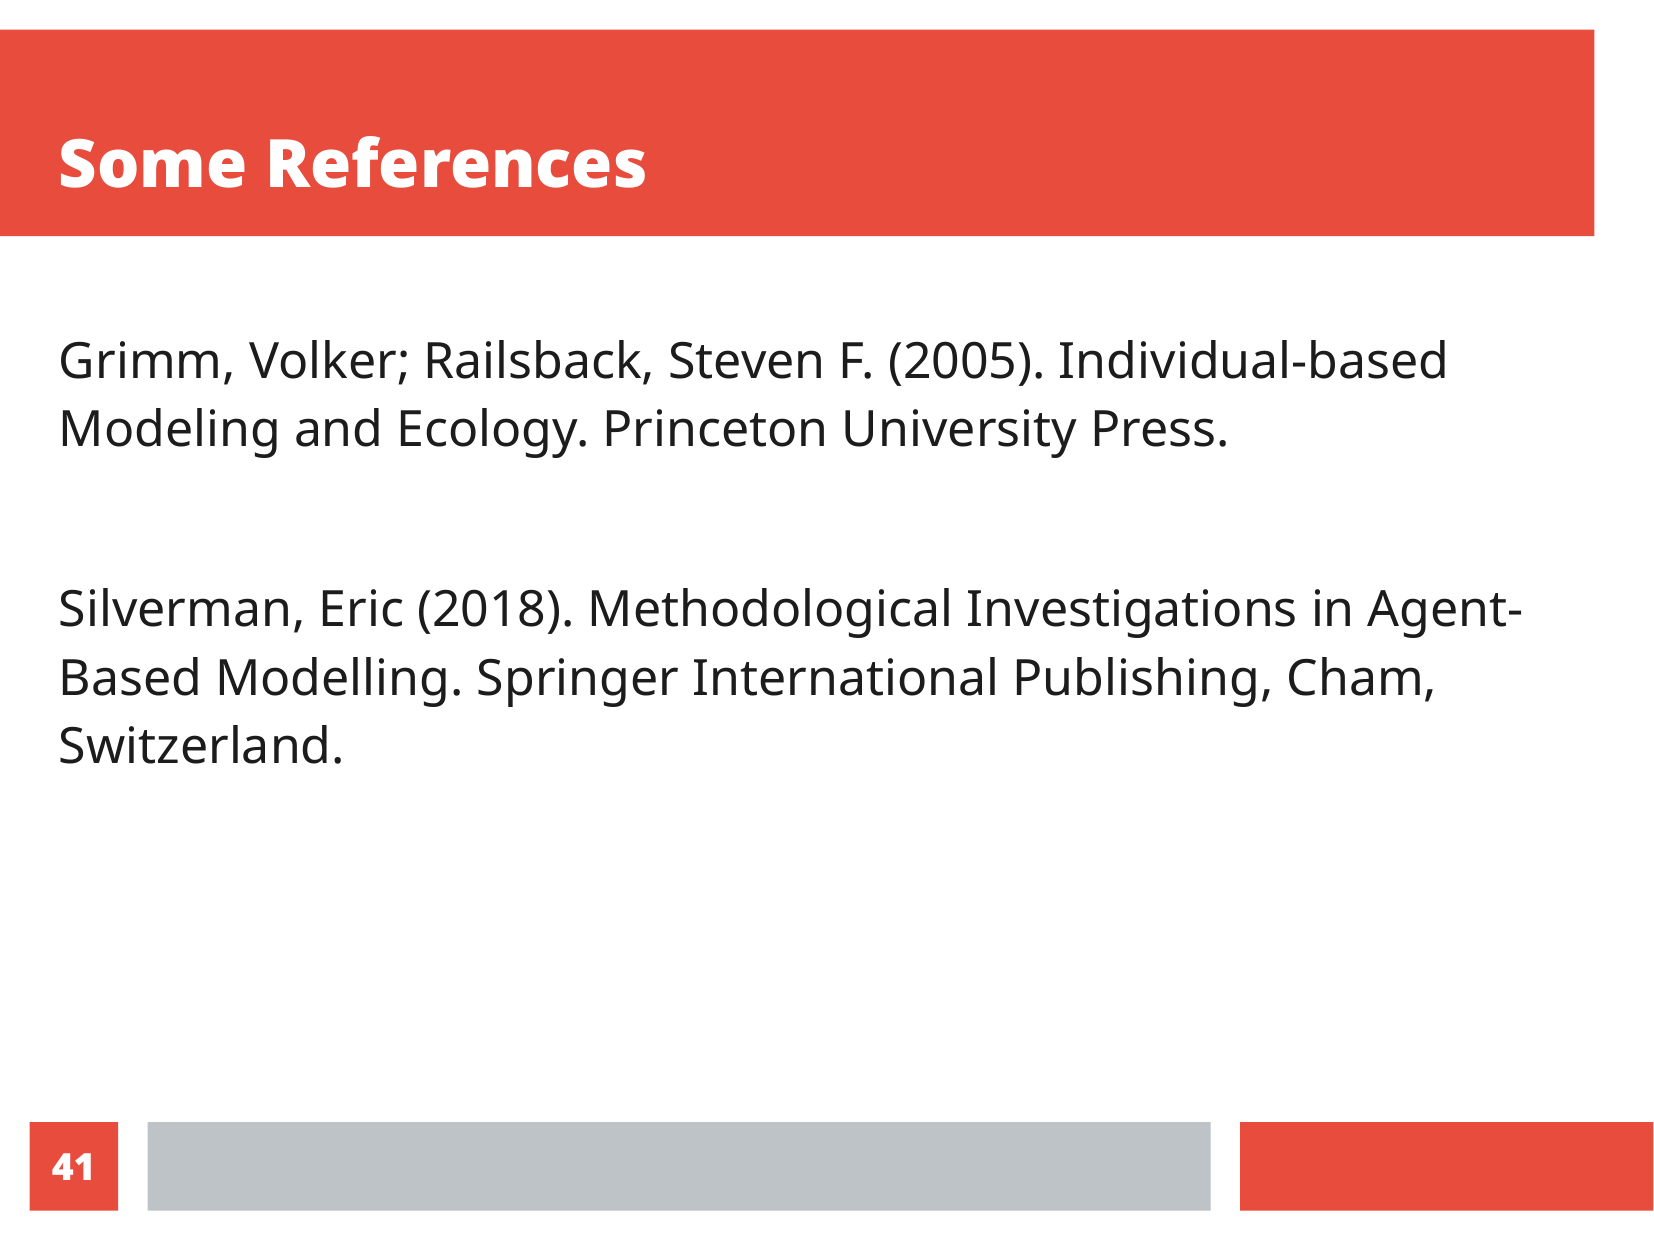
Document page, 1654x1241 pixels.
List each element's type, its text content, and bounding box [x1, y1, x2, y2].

title Some References [59, 59, 1595, 207]
list Grimm, Volker; Railsback, Steven F. (2005). Individual-based Modeling and Ecology. Princeton University Press. Silverman, Eric (2018). Methodological Investigations in Agent-Based Modelling. Springer International Publishing, Cham, Switzerland. [59, 324, 1565, 1093]
